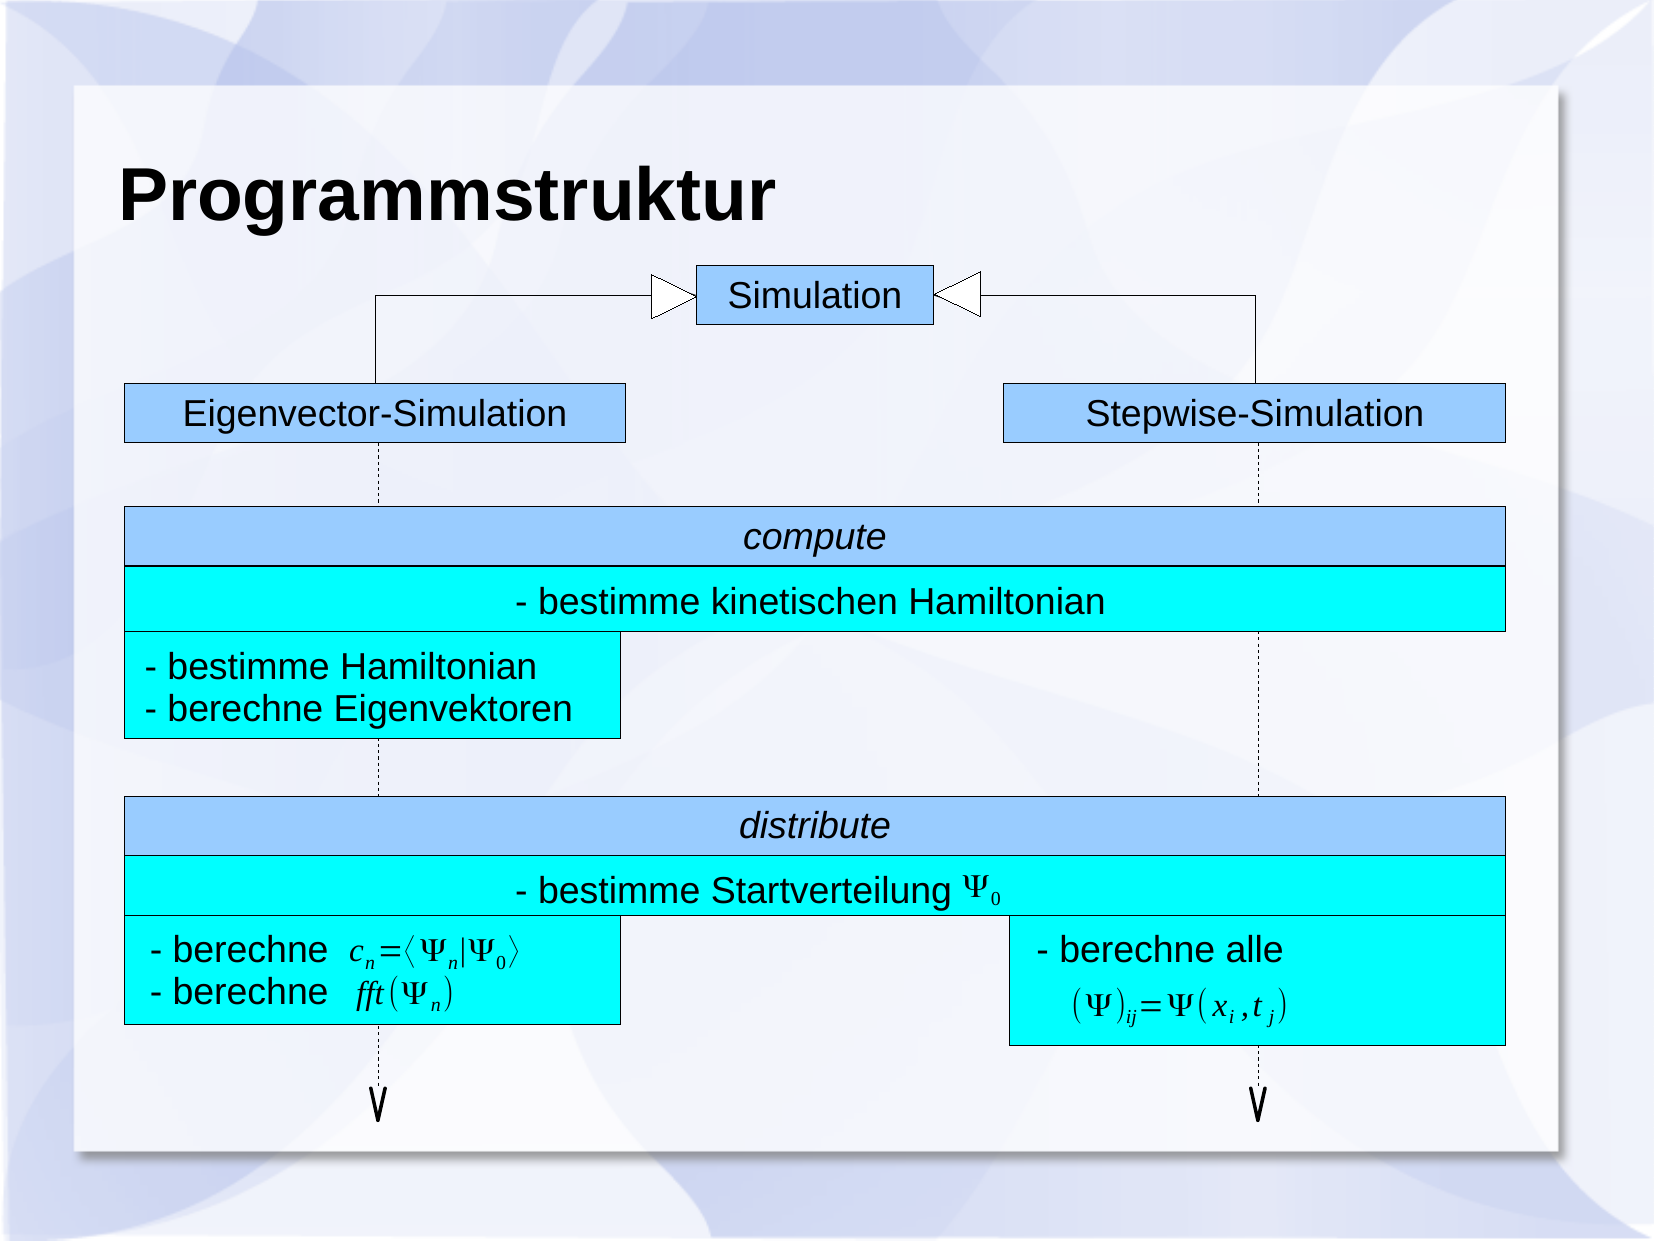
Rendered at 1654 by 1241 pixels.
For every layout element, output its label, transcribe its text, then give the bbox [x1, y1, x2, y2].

text_box Simulation [696, 265, 934, 325]
text_box compute [124, 506, 1506, 566]
text_box - bestimme kinetischen Hamiltonian [500, 572, 1123, 632]
text_box [124, 856, 1506, 1046]
chart [1065, 986, 1294, 1029]
chart [954, 868, 1007, 910]
title Programmstruktur [118, 90, 1536, 298]
text_box - berechne - berechne [134, 921, 355, 1086]
text_box - bestimme Hamiltonian - berechne Eigenvektoren [129, 637, 603, 796]
text_box [934, 271, 981, 317]
text_box Eigenvector-Simulation [124, 383, 626, 443]
picture [0, 0, 1654, 1241]
text_box distribute [124, 796, 1506, 856]
text_box [651, 274, 697, 319]
text_box - bestimme Startverteilung [500, 862, 973, 922]
text_box [124, 566, 1506, 739]
text_box - berechne alle [1021, 921, 1310, 1086]
chart [342, 932, 526, 1016]
text_box Stepwise-Simulation [1003, 383, 1506, 443]
